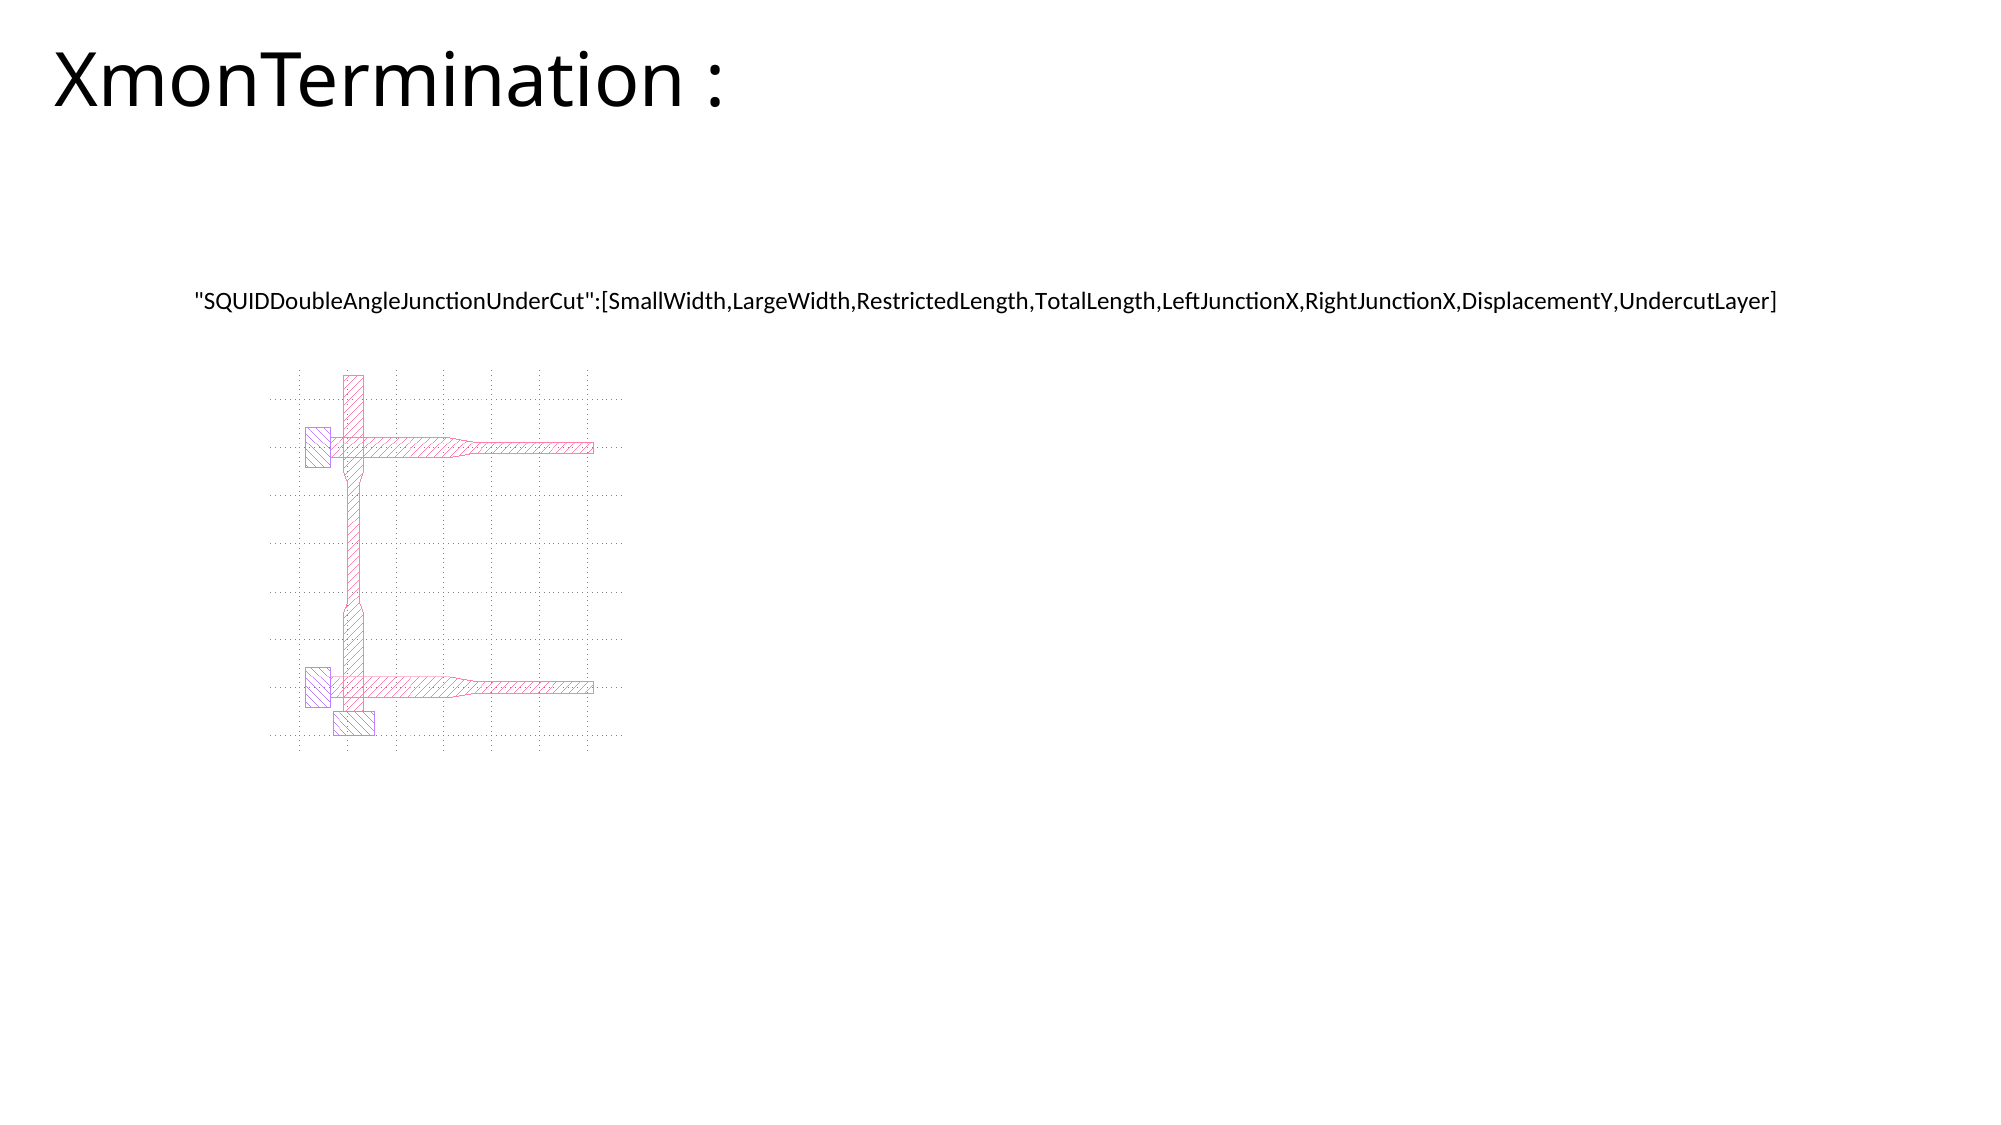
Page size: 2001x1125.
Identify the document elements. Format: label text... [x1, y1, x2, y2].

title XmonTermination : [39, 16, 1765, 149]
picture [268, 366, 624, 754]
text_box "SQUIDDoubleAngleJunctionUnderCut":[SmallWidth,LargeWidth,RestrictedLength,TotalLength,LeftJunctionX,RightJunctionX,DisplacementY,UndercutLayer] [179, 277, 1796, 322]
